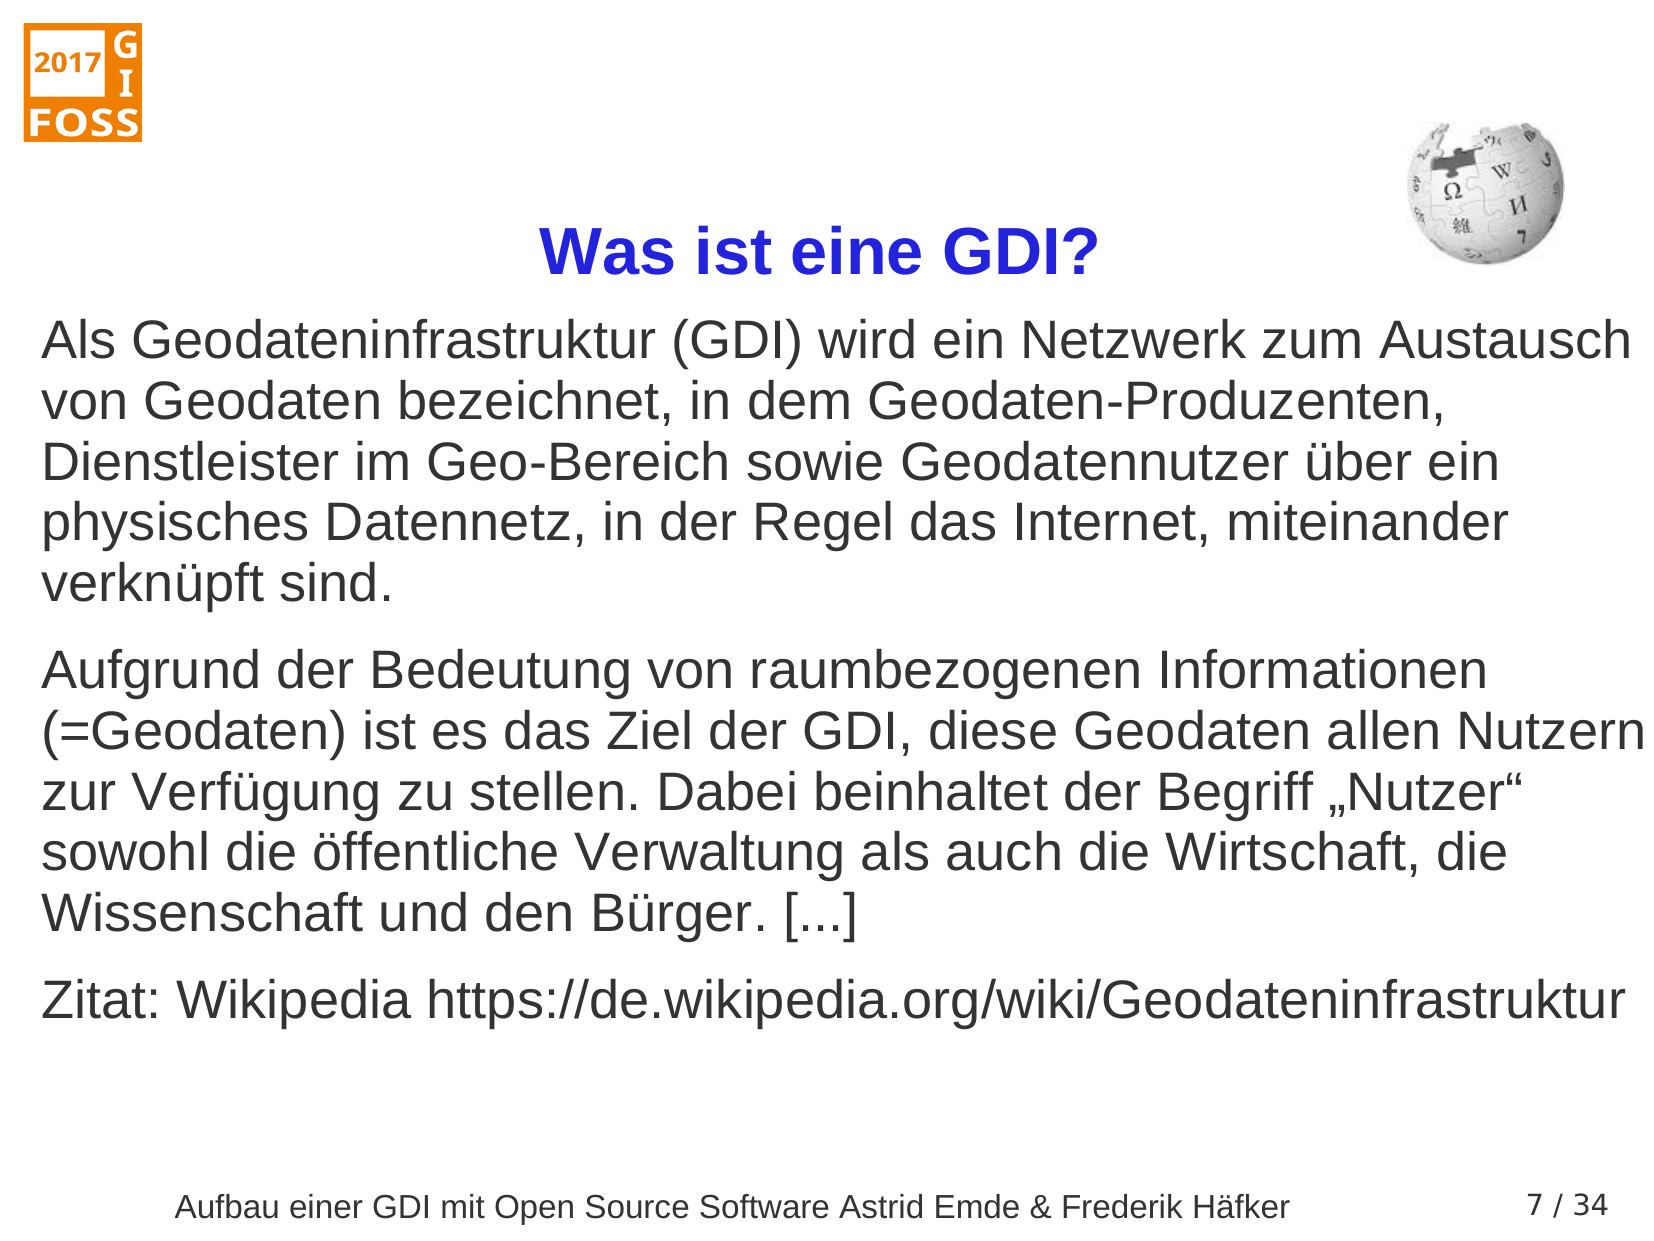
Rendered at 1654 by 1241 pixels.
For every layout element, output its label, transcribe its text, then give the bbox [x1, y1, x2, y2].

picture [1407, 122, 1565, 266]
list Als Geodateninfrastruktur (GDI) wird ein Netzwerk zum Austausch von Geodaten bezeichnet, in dem Geodaten-Produzenten, Dienstleister im Geo-Bereich sowie Geodatennutzer über ein physisches Datennetz, in der Regel das Internet, miteinander verknüpft sind. Aufgrund der Bedeutung von raumbezogenen Informationen (=Geodaten) ist es das Ziel der GDI, diese Geodaten allen Nutzern zur Verfügung zu stellen. Dabei beinhaltet der Begriff „Nutzer“ sowohl die öffentliche Verwaltung als auch die Wirtschaft, die Wissenschaft und den Bürger. [...] Zitat: Wikipedia https://de.wikipedia.org/wiki/Geodateninfrastruktur [0, 310, 1654, 1241]
title Was ist eine GDI? [76, 177, 1565, 310]
picture [23, 23, 142, 142]
